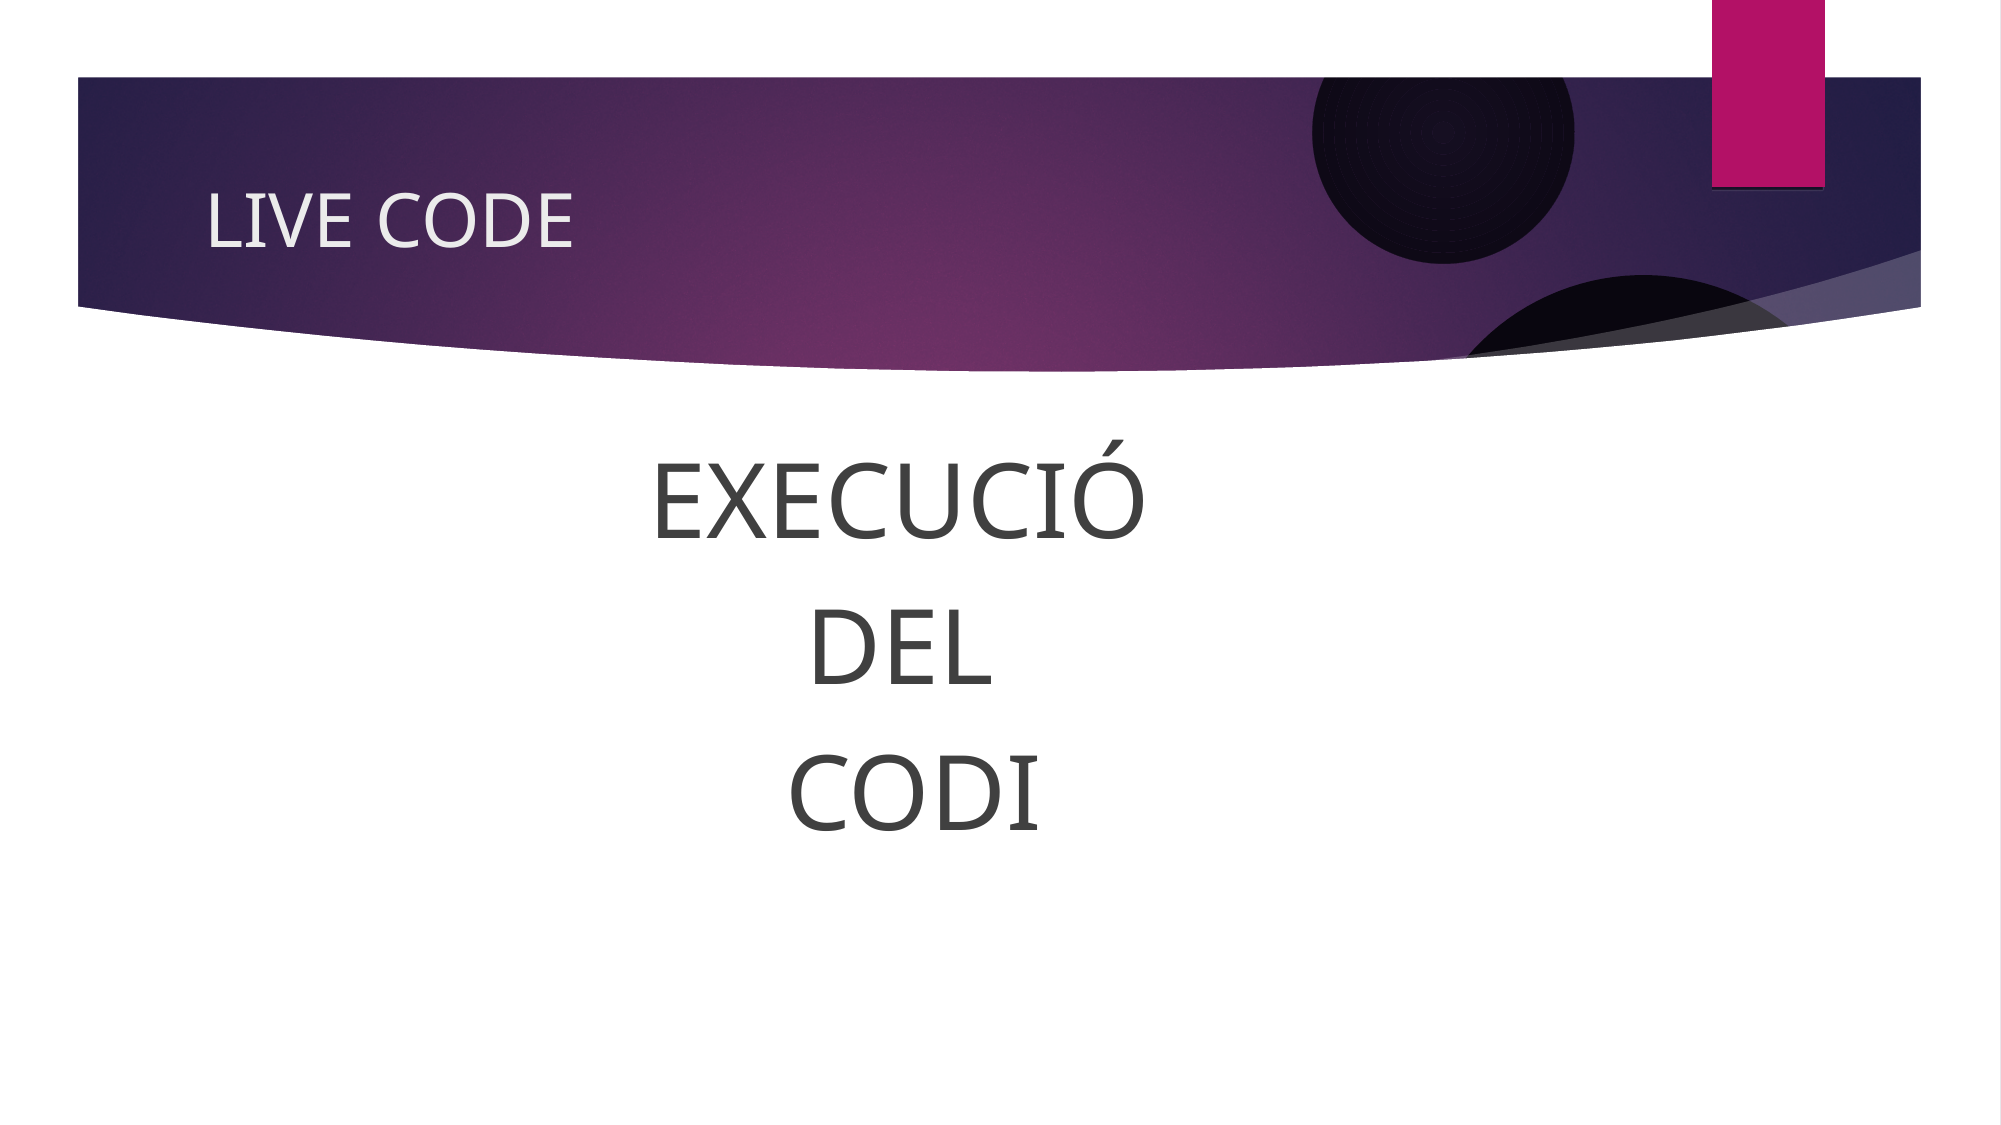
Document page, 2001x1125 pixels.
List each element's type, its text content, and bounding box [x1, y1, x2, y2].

list EXECUCIÓ DEL CODI [189, 427, 1638, 988]
title LIVE CODE [189, 159, 1627, 276]
